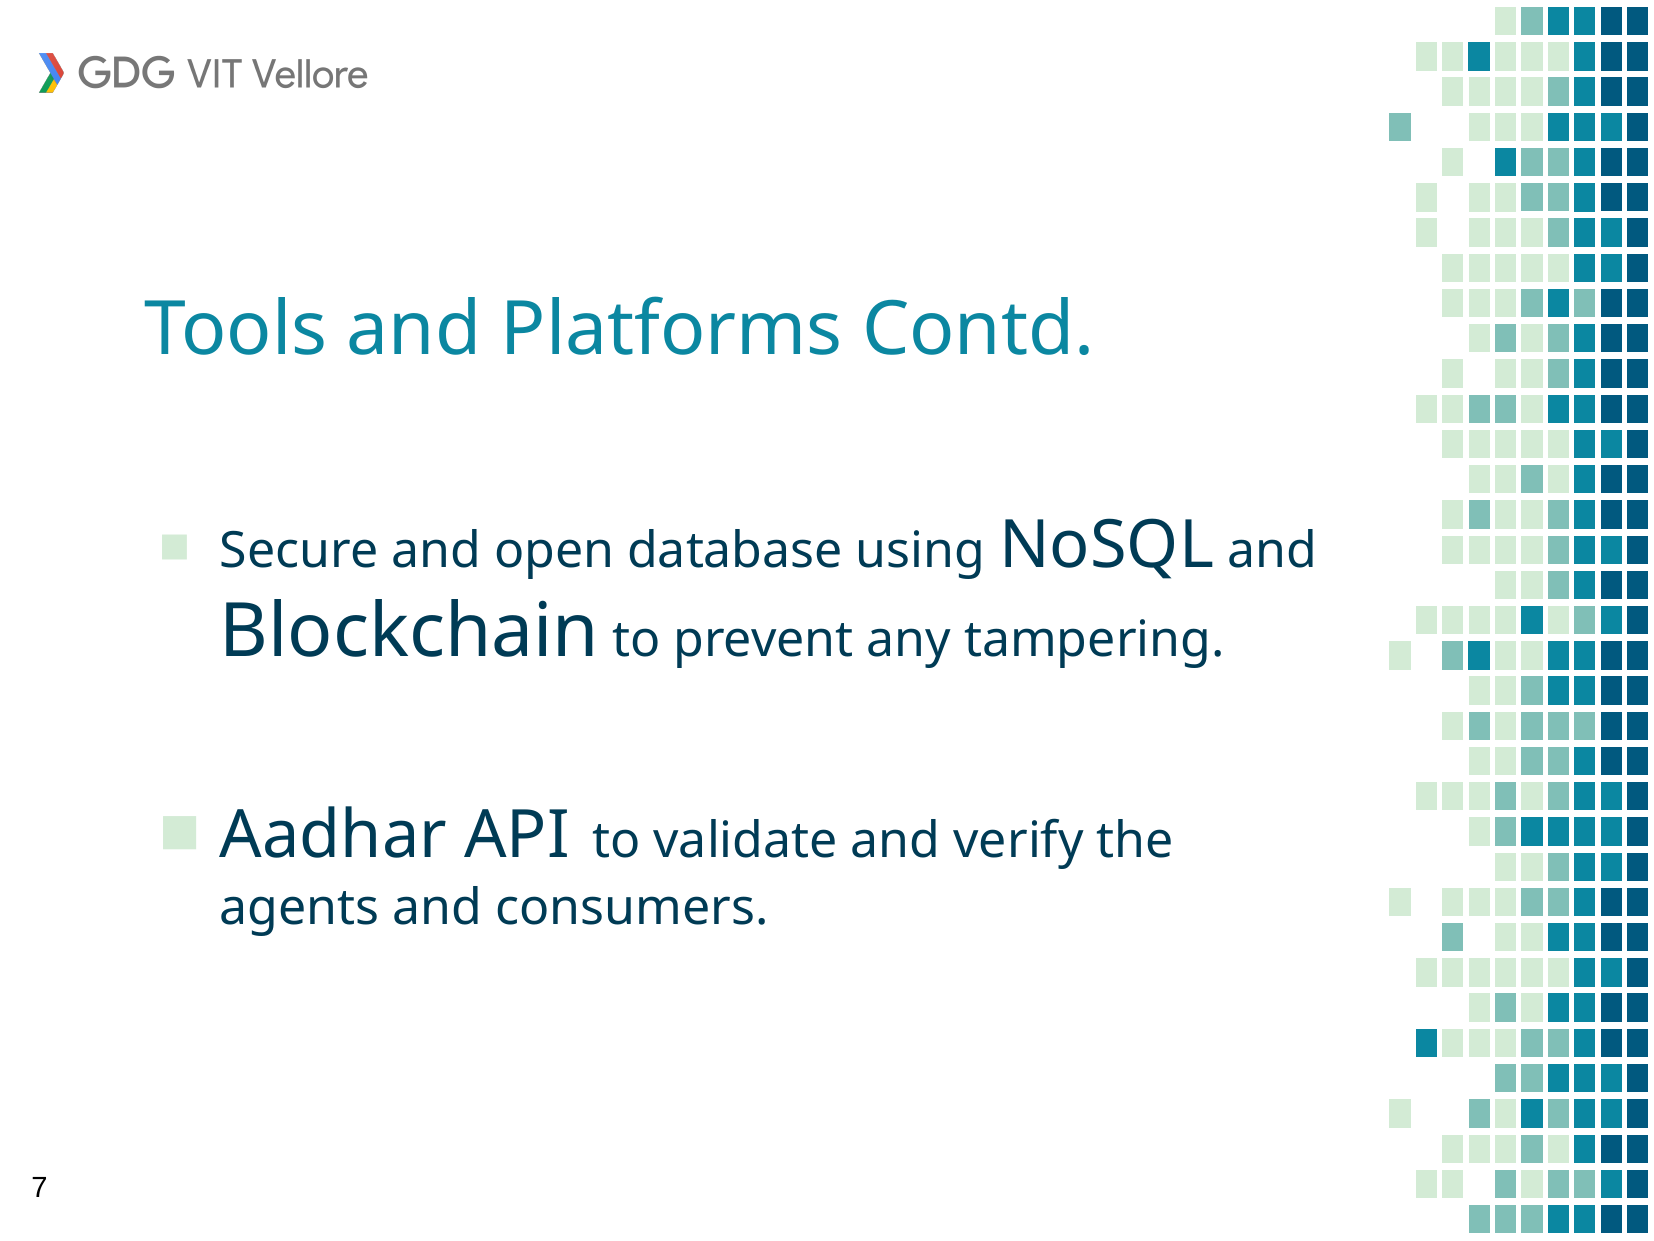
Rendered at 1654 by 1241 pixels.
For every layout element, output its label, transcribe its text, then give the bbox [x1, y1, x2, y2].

picture [0, 3, 408, 142]
title Tools and Platforms Contd. [129, 178, 1353, 385]
list Secure and open database using NoSQL and Blockchain to prevent any tampering. Aadhar API to validate and verify the agents and consumers. [129, 417, 1353, 1137]
slide_number <number> [16, 1138, 116, 1233]
